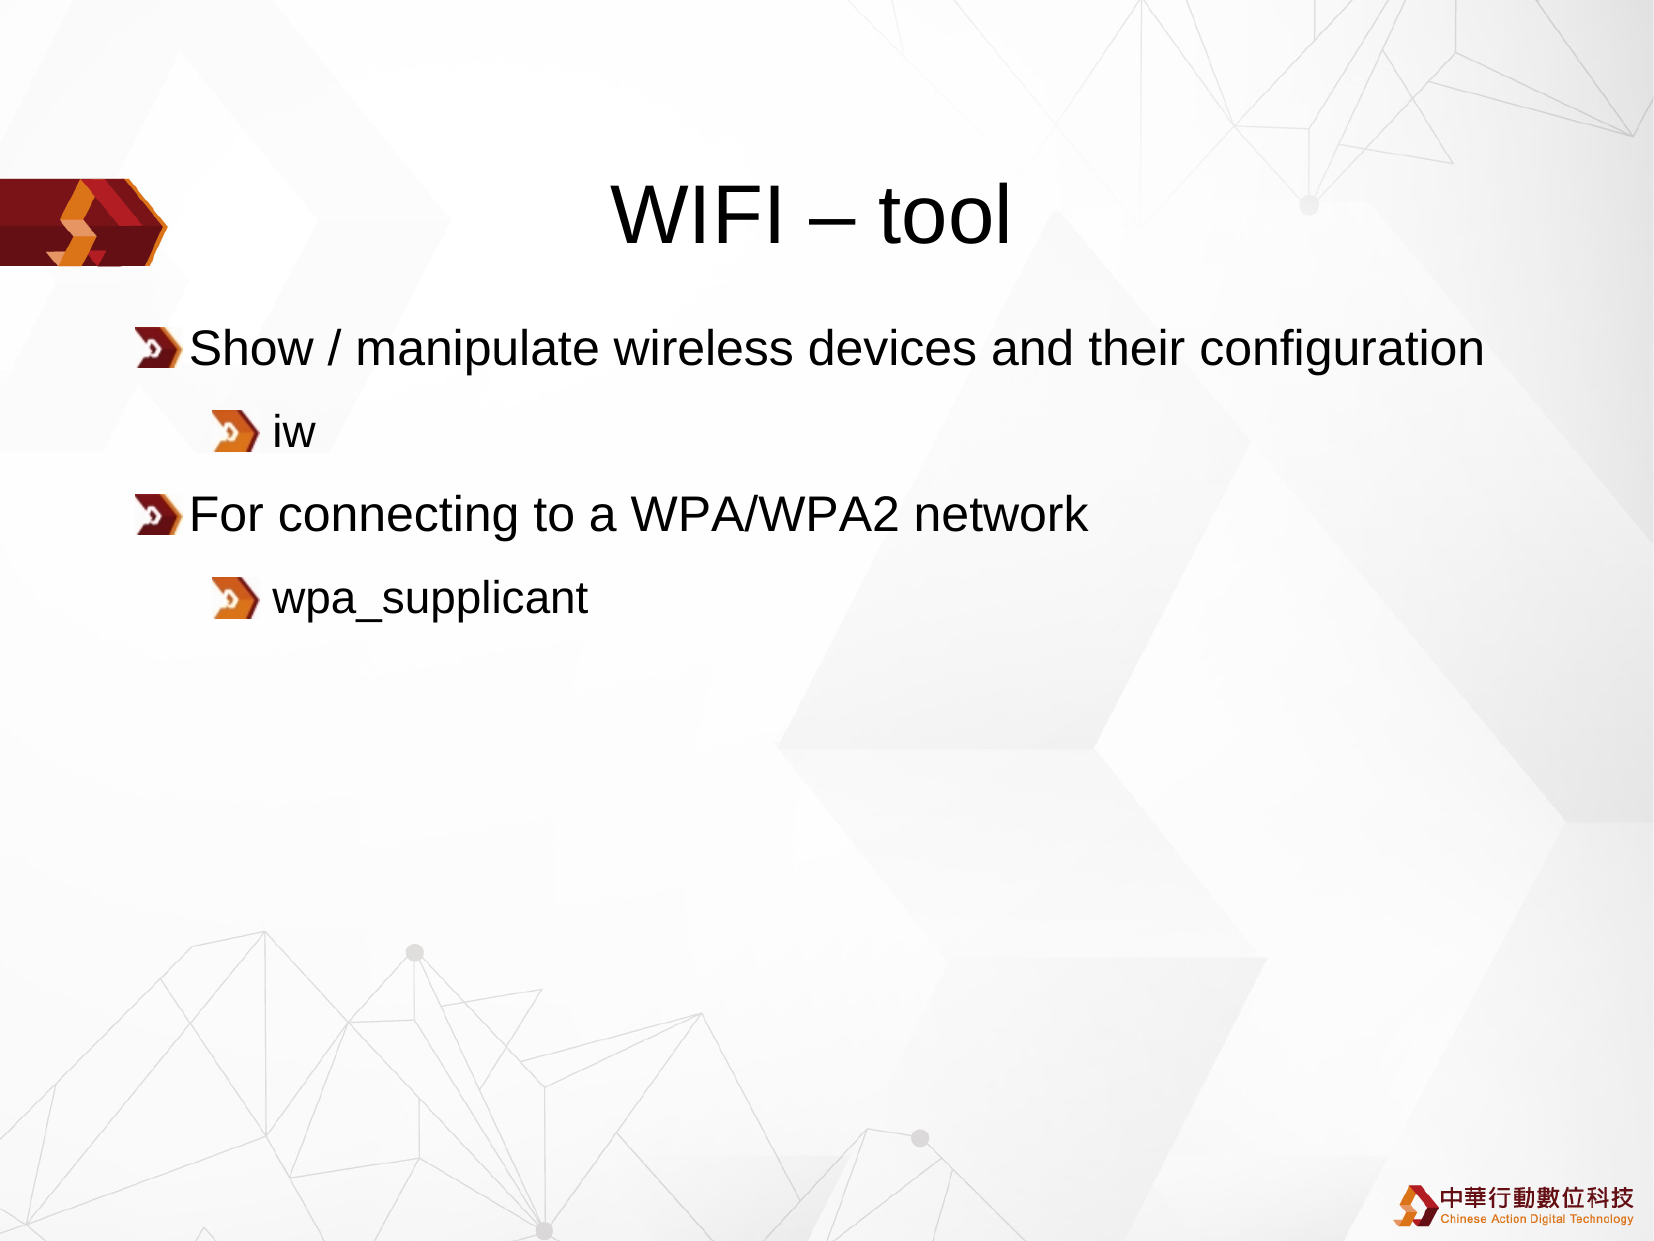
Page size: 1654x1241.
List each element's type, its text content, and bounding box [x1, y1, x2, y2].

picture [0, 0, 1654, 1241]
list Show / manipulate wireless devices and their configuration iw For connecting to a WPA/WPA2 network wpa_supplicant [118, 319, 1571, 1116]
title WIFI – tool [118, 112, 1506, 281]
